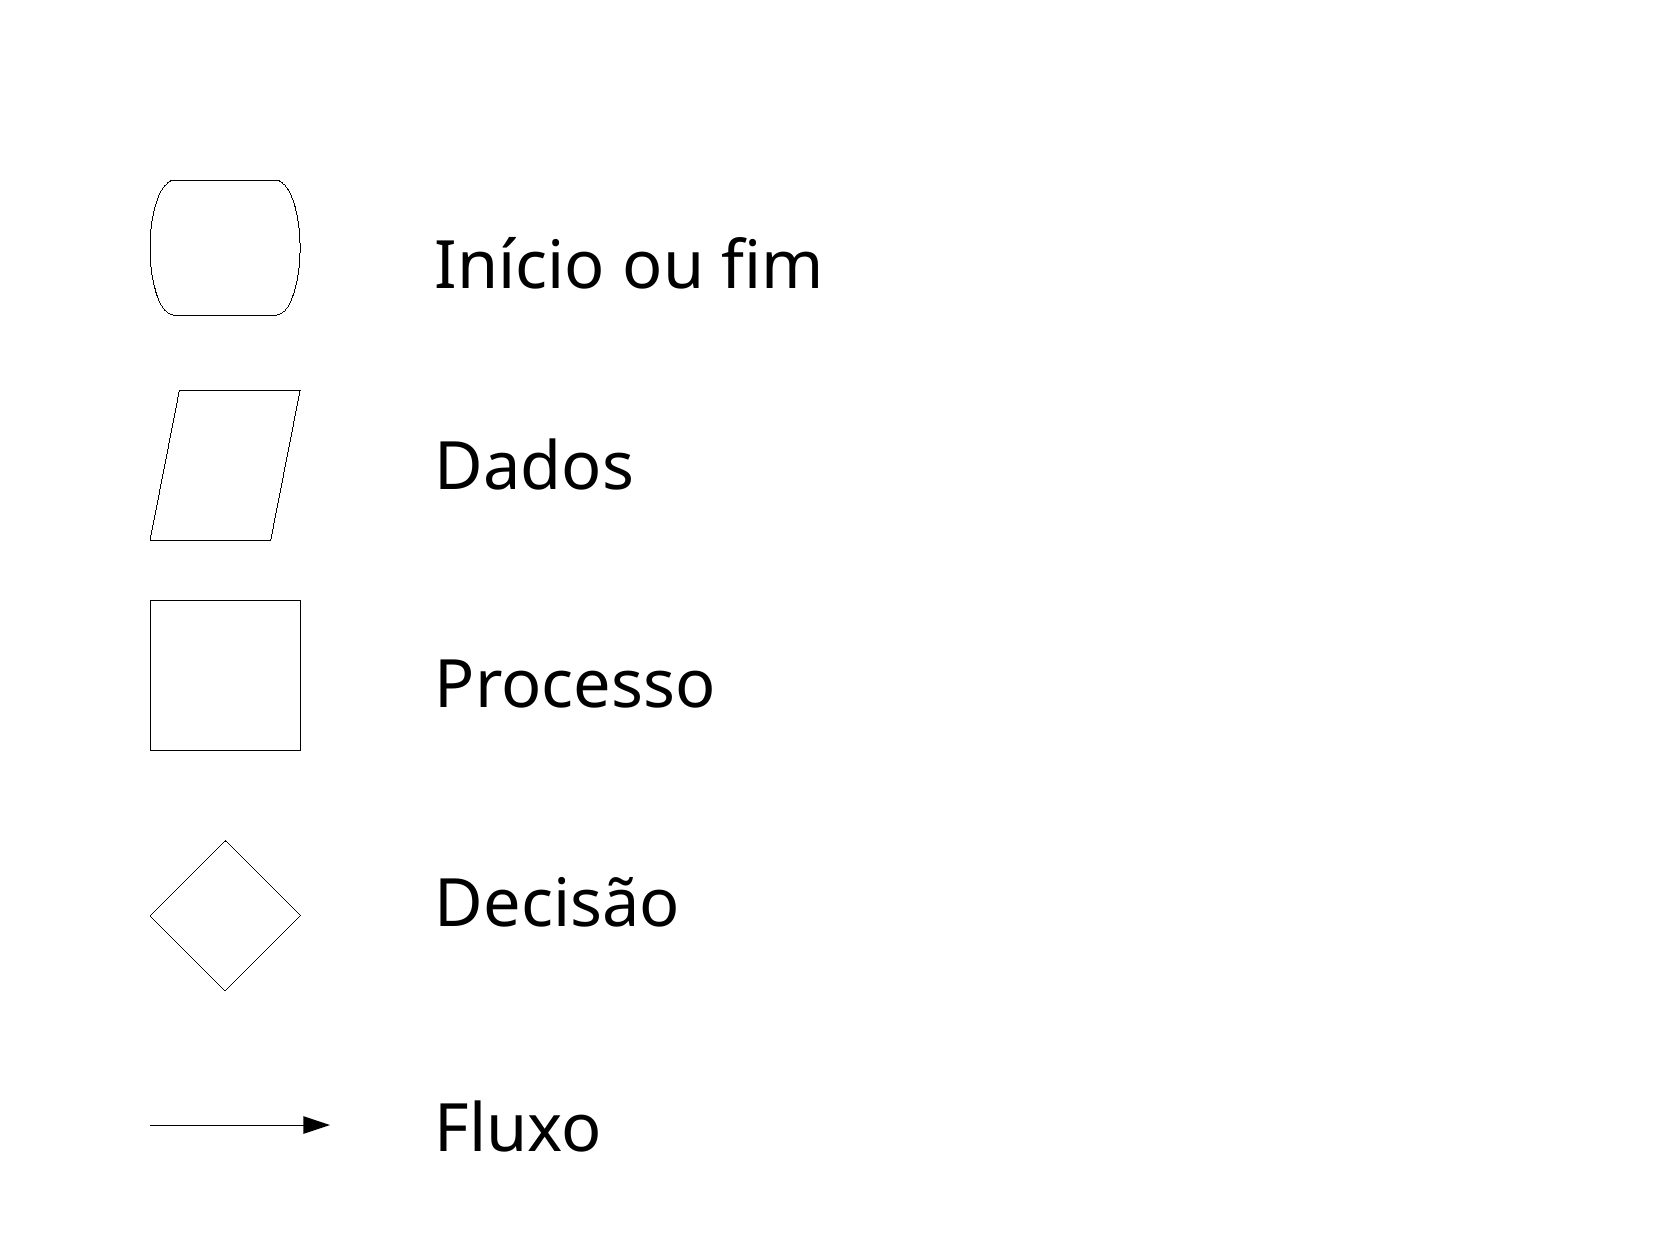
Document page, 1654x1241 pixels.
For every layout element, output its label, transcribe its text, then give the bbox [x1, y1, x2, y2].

text_box Dados [420, 410, 841, 512]
text_box Início ou fim [420, 210, 841, 311]
text_box Fluxo [420, 1072, 841, 1174]
text_box Decisão [420, 847, 841, 949]
text_box Processo [420, 629, 841, 731]
